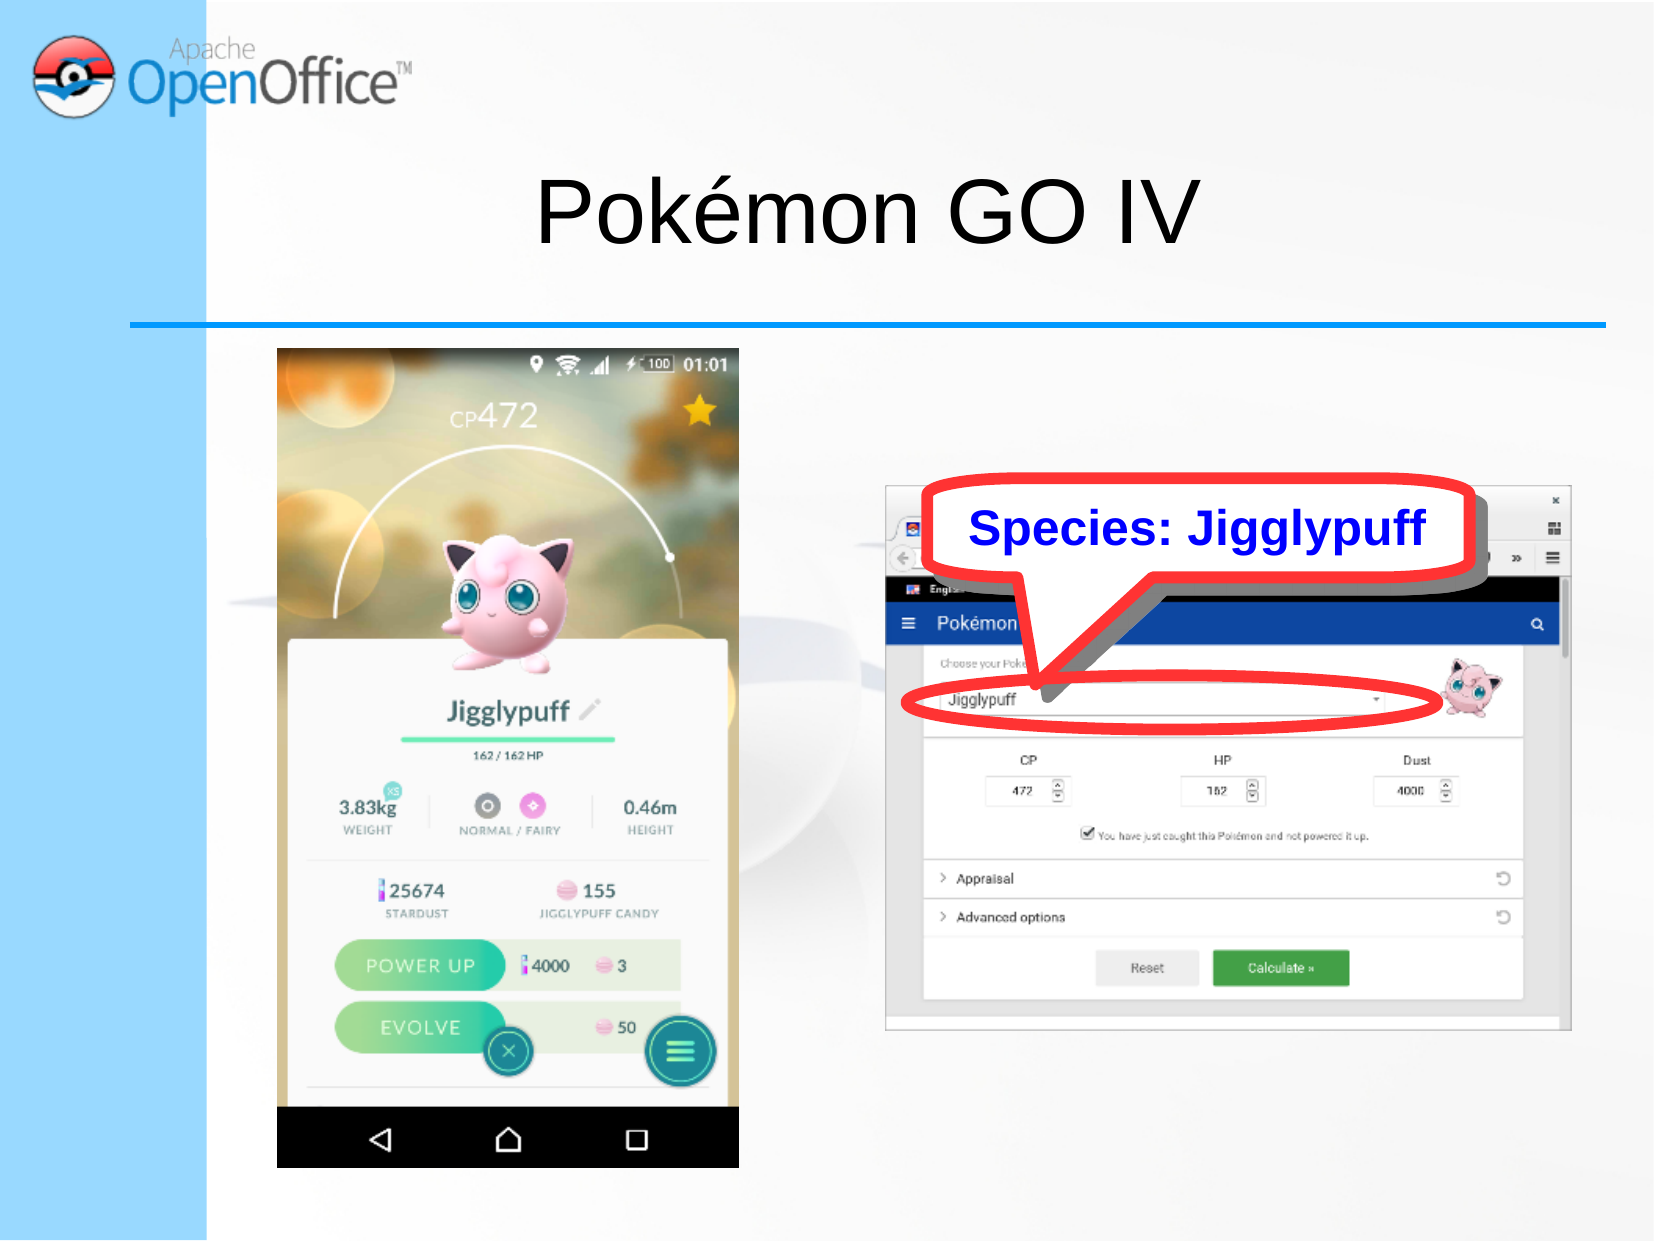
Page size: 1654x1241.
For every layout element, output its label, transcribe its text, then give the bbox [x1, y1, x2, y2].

text_box Species: Jigglypuff [927, 478, 1470, 673]
picture [31, 2, 1654, 1241]
title Pokémon GO IV [165, 108, 1571, 316]
